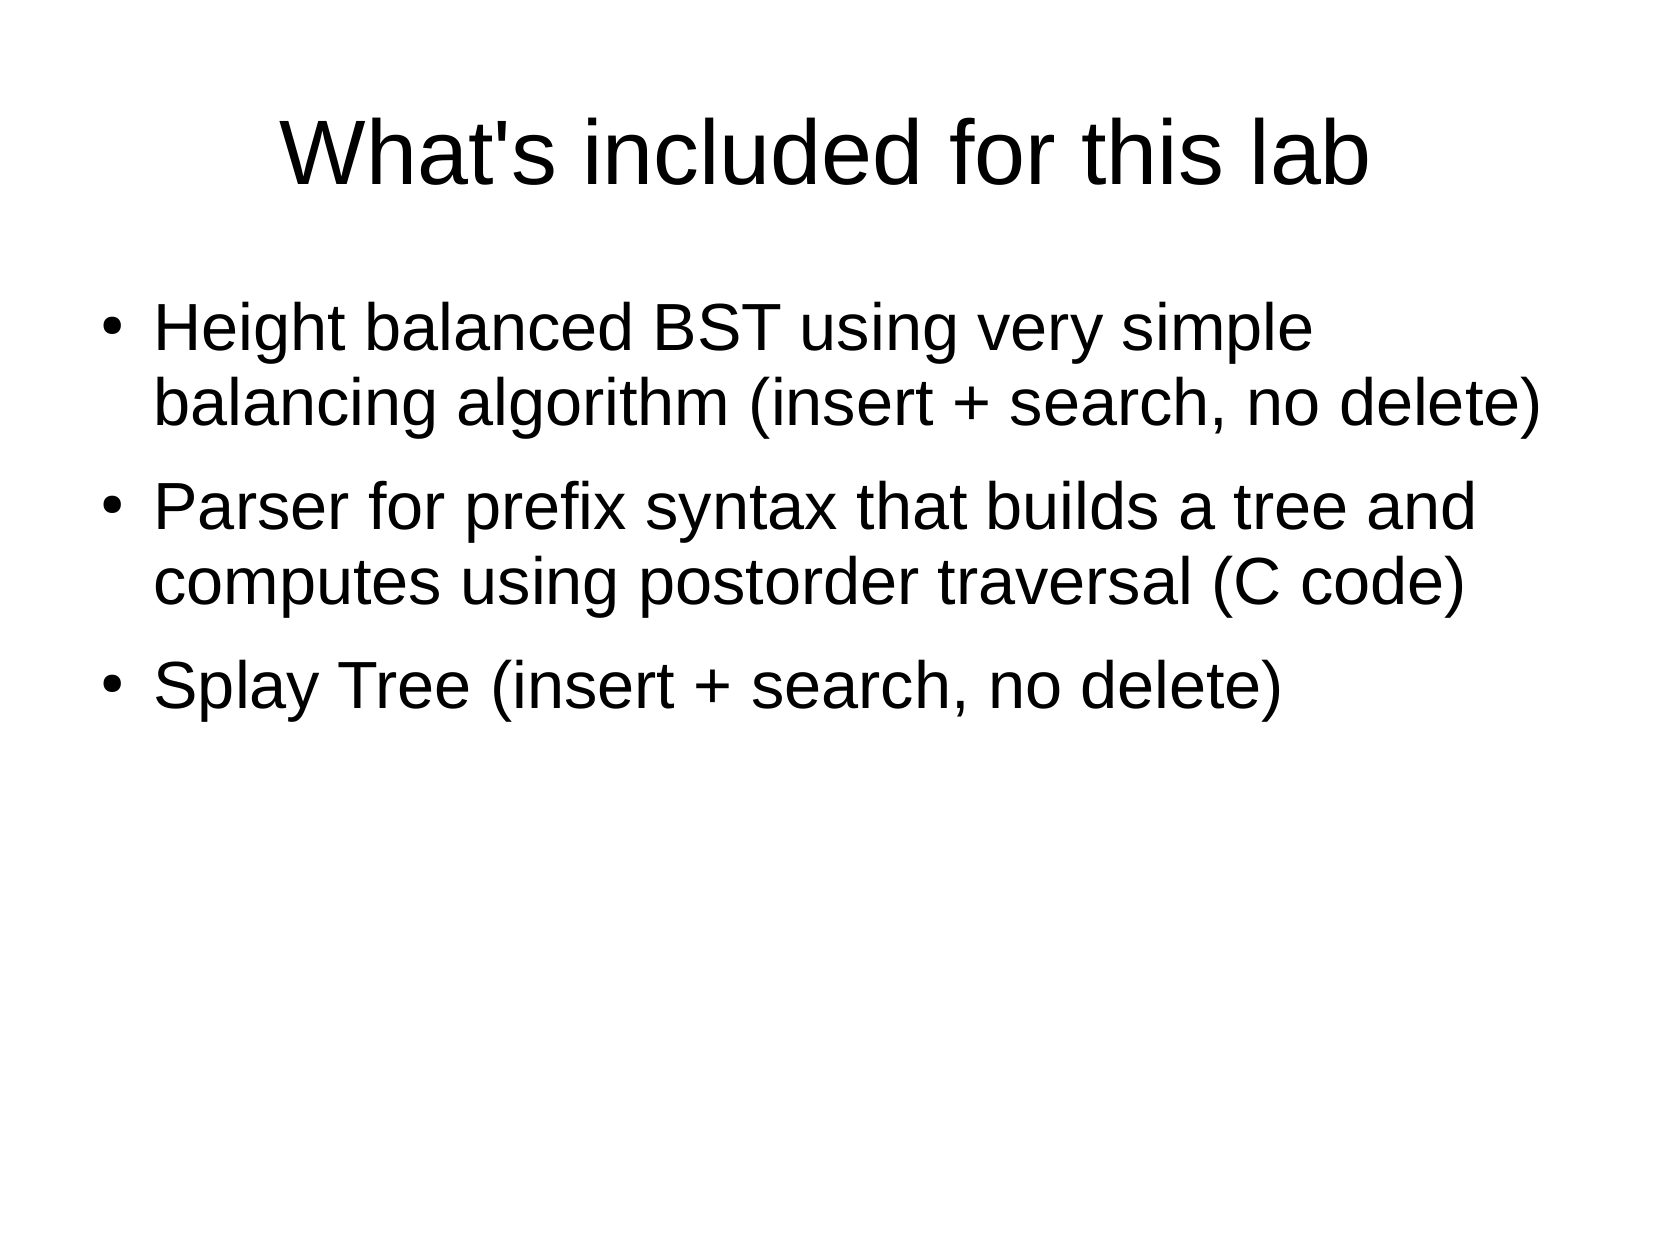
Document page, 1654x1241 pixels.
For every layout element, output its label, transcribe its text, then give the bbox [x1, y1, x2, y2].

list Height balanced BST using very simple balancing algorithm (insert + search, no delete) Parser for prefix syntax that builds a tree and computes using postorder traversal (C code) Splay Tree (insert + search, no delete) [82, 290, 1571, 1109]
title What's included for this lab [82, 49, 1571, 257]
